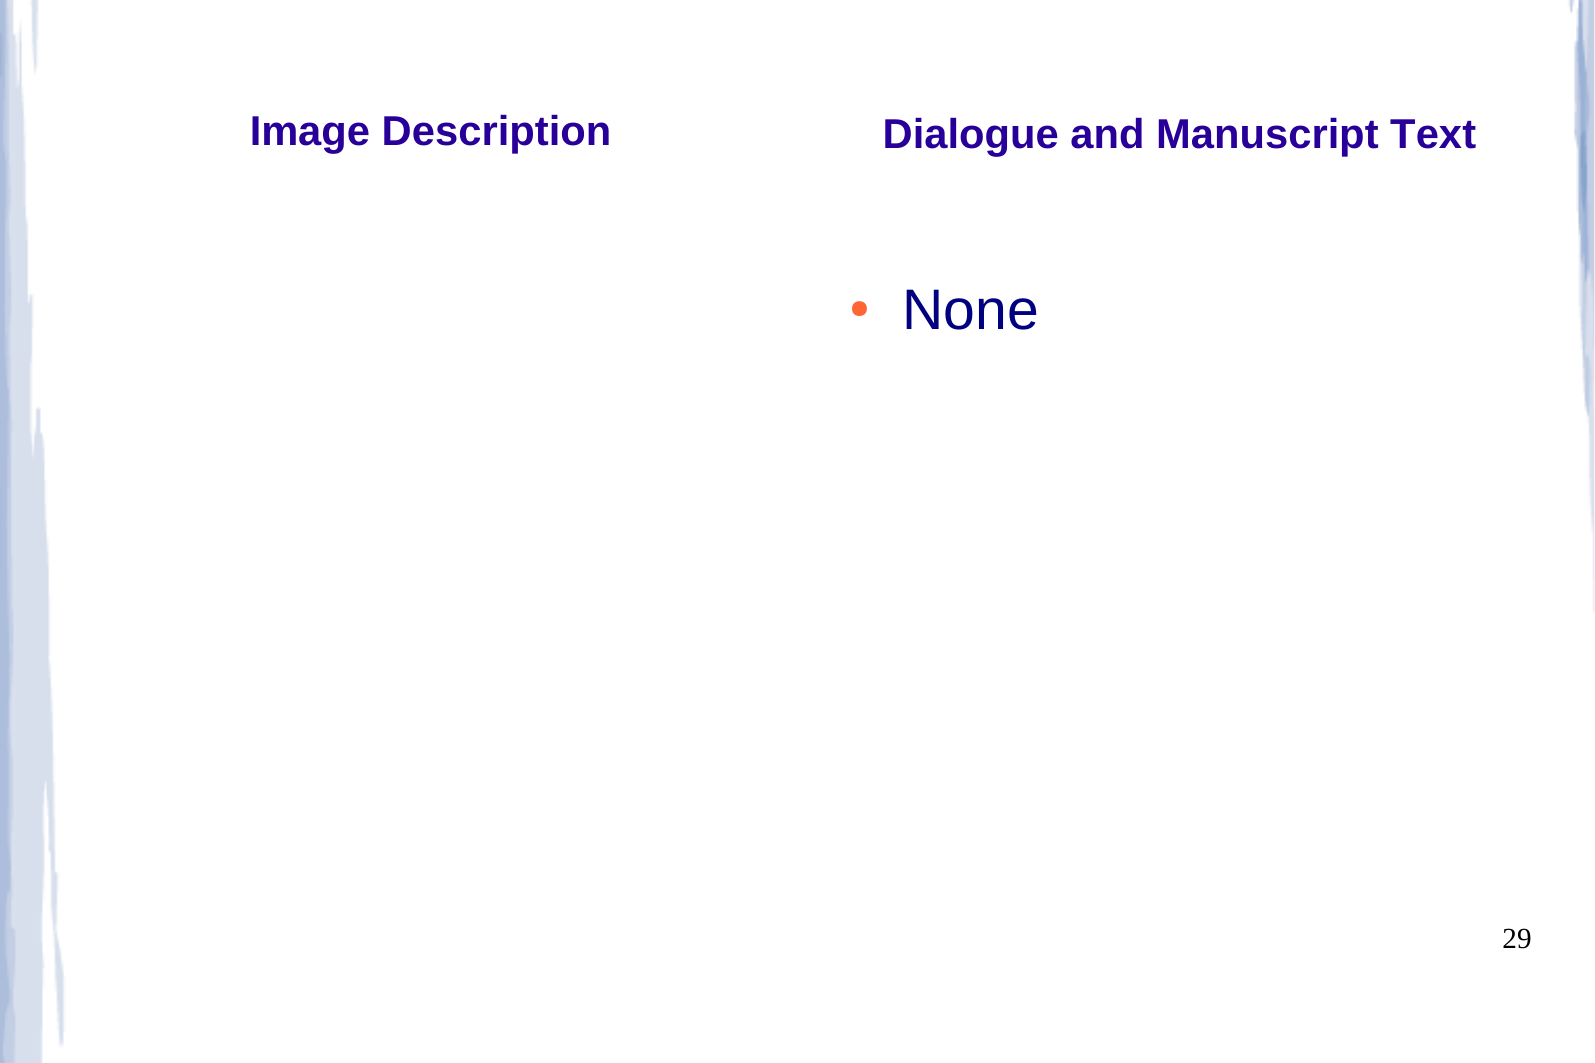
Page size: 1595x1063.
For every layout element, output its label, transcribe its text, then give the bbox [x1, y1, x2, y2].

picture [0, 0, 1595, 1063]
title Dialogue and Manuscript Text [825, 45, 1541, 223]
list None [831, 278, 1516, 931]
title Image Description [79, 42, 796, 220]
